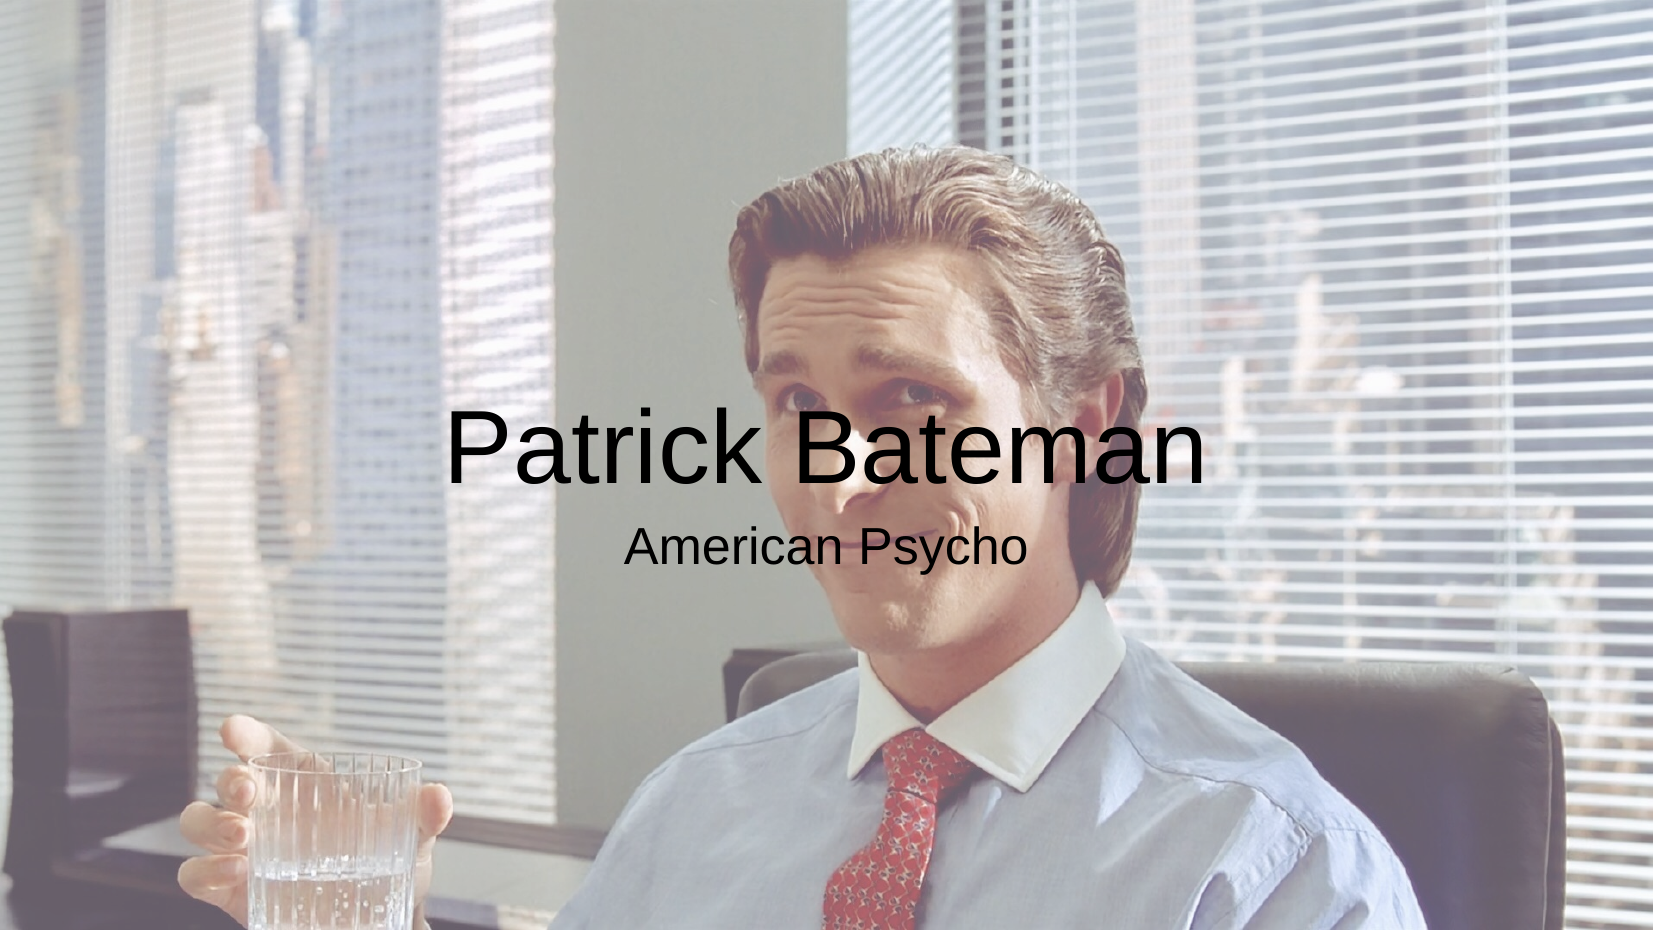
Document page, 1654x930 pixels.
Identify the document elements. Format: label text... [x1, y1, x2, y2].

list American Psycho [345, 517, 1238, 713]
title Patrick Bateman [82, 369, 1571, 525]
